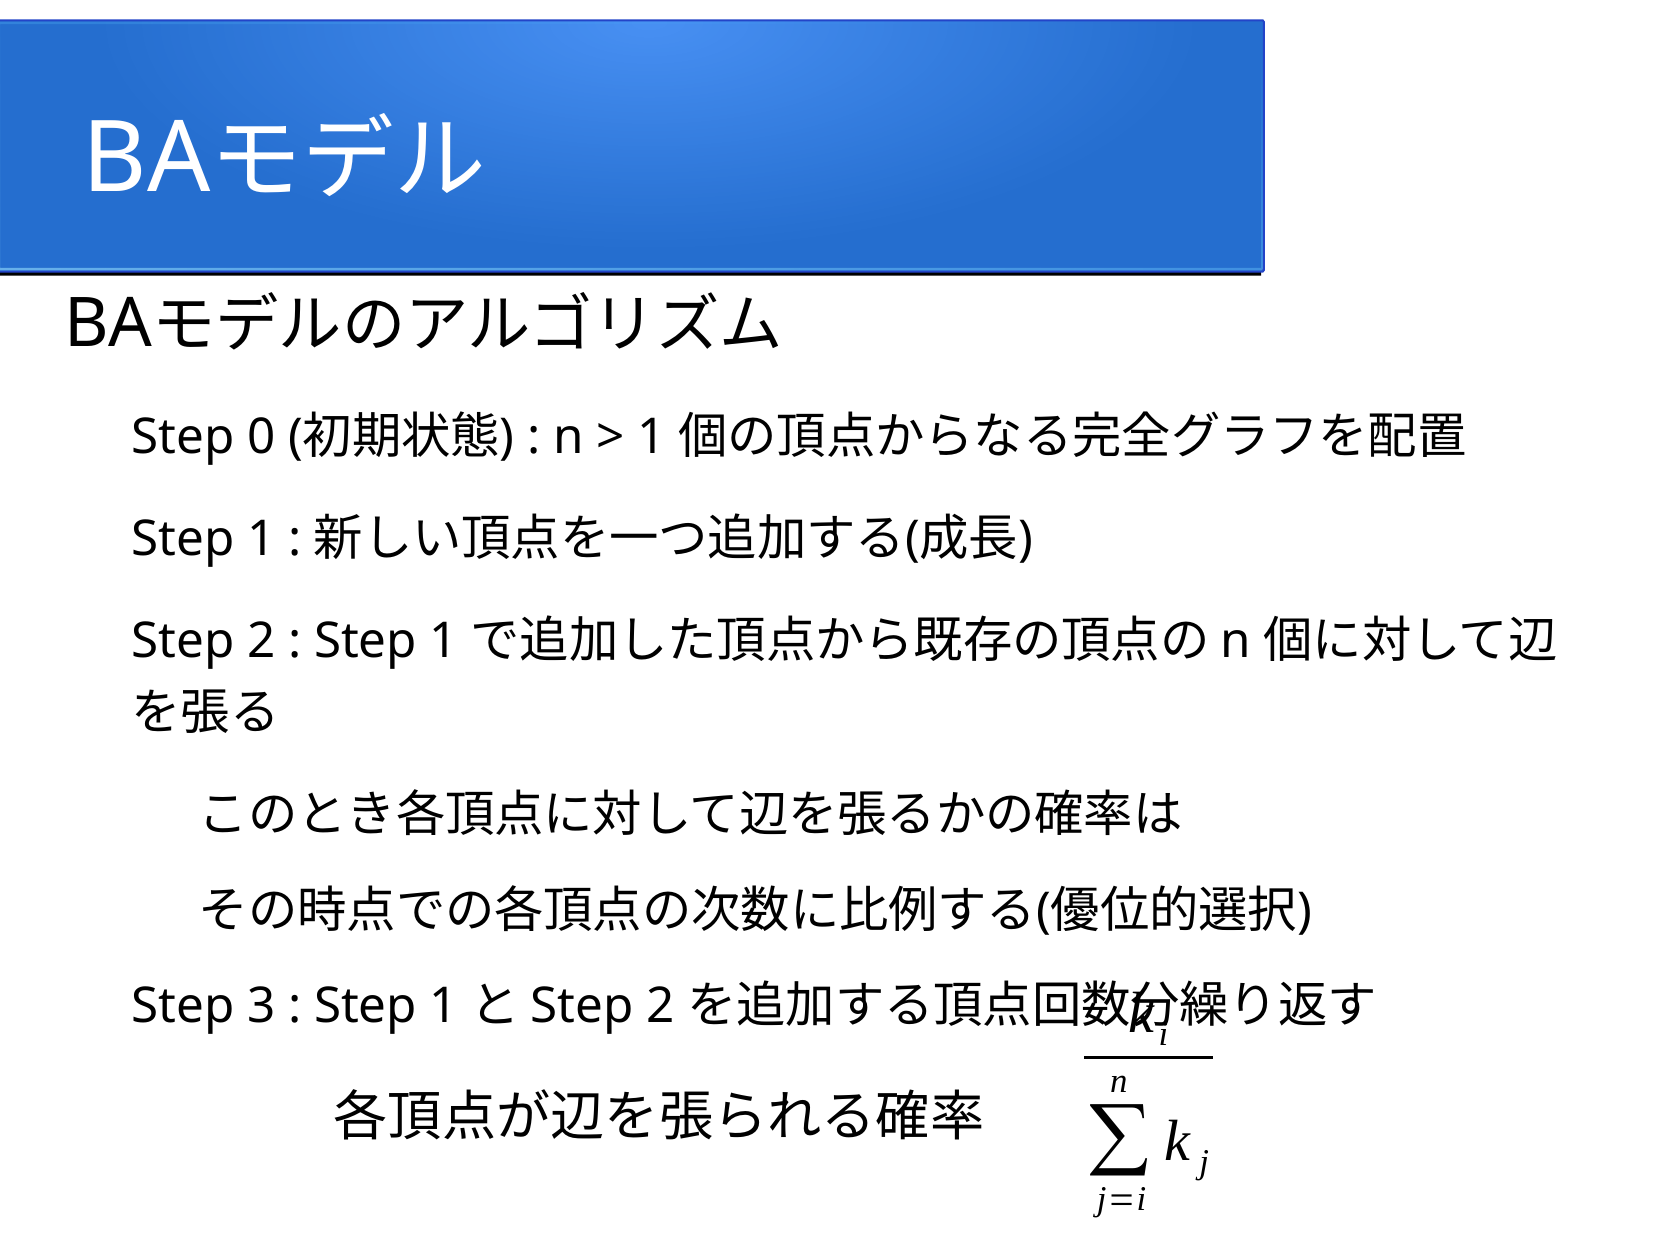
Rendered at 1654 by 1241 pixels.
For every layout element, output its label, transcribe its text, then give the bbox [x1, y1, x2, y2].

title BAモデル [82, 49, 1250, 257]
list BAモデルのアルゴリズム Step 0 (初期状態) : n > 1 個の頂点からなる完全グラフを配置 Step 1 : 新しい頂点を一つ追加する(成長) Step 2 : Step 1 で追加した頂点から既存の頂点の n 個に対して辺を張る このとき各頂点に対して辺を張るかの確率は その時点での各頂点の次数に比例する(優位的選択) Step 3 : Step 1 と Step 2 を追加する頂点回数分繰り返す [64, 273, 1586, 1040]
text_box 各頂点が辺を張られる確率 [318, 1064, 999, 1153]
chart [1074, 980, 1222, 1219]
